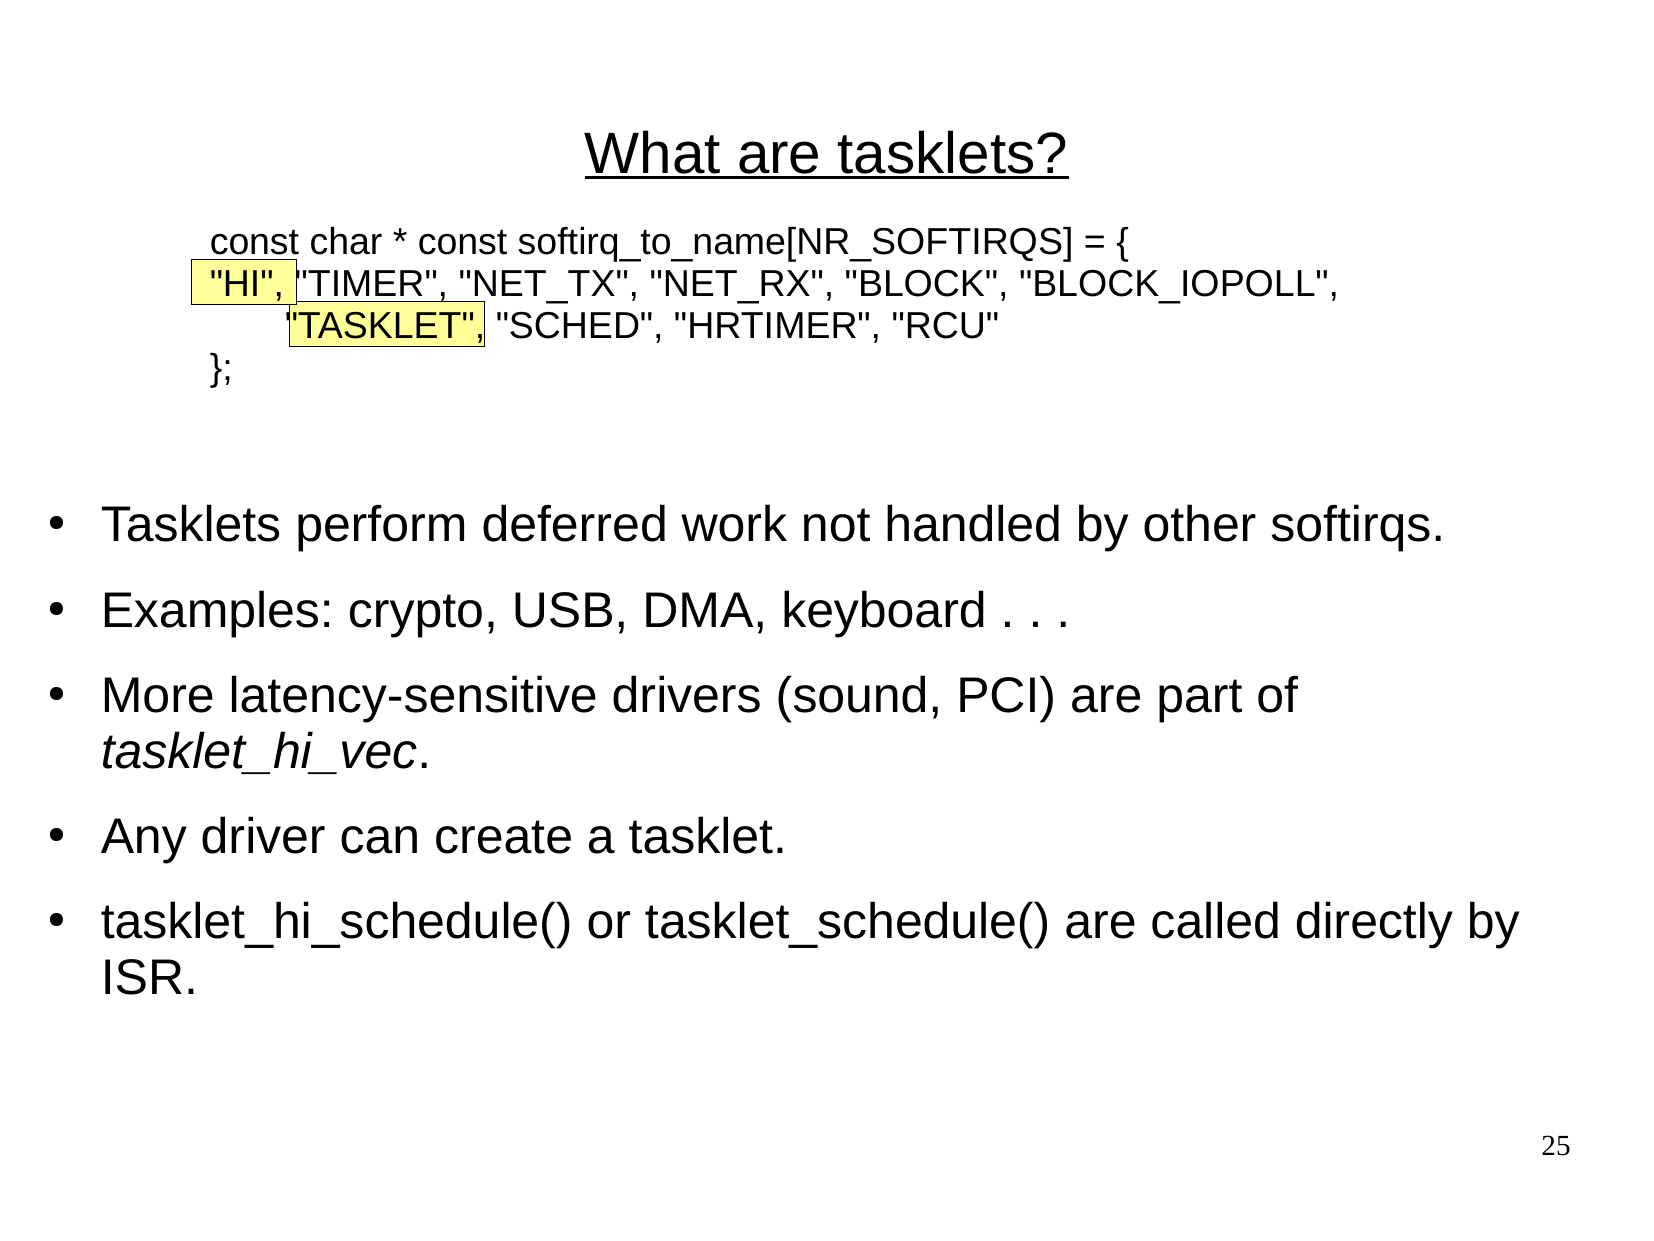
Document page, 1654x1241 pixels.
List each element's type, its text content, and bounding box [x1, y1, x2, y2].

list Tasklets perform deferred work not handled by other softirqs. Examples: crypto, USB, DMA, keyboard . . . More latency-sensitive drivers (sound, PCI) are part of tasklet_hi_vec. Any driver can create a tasklet. tasklet_hi_schedule() or tasklet_schedule() are called directly by ISR. [30, 411, 1590, 1006]
title What are tasklets? [82, 49, 1571, 257]
text_box [191, 259, 195, 305]
text_box const char * const softirq_to_name[NR_SOFTIRQS] = { "HI", "TIMER", "NET_TX", "NET_RX", "BLOCK", "BLOCK_IOPOLL", "TASKLET", "SCHED", "HRTIMER", "RCU" }; [195, 212, 1456, 396]
